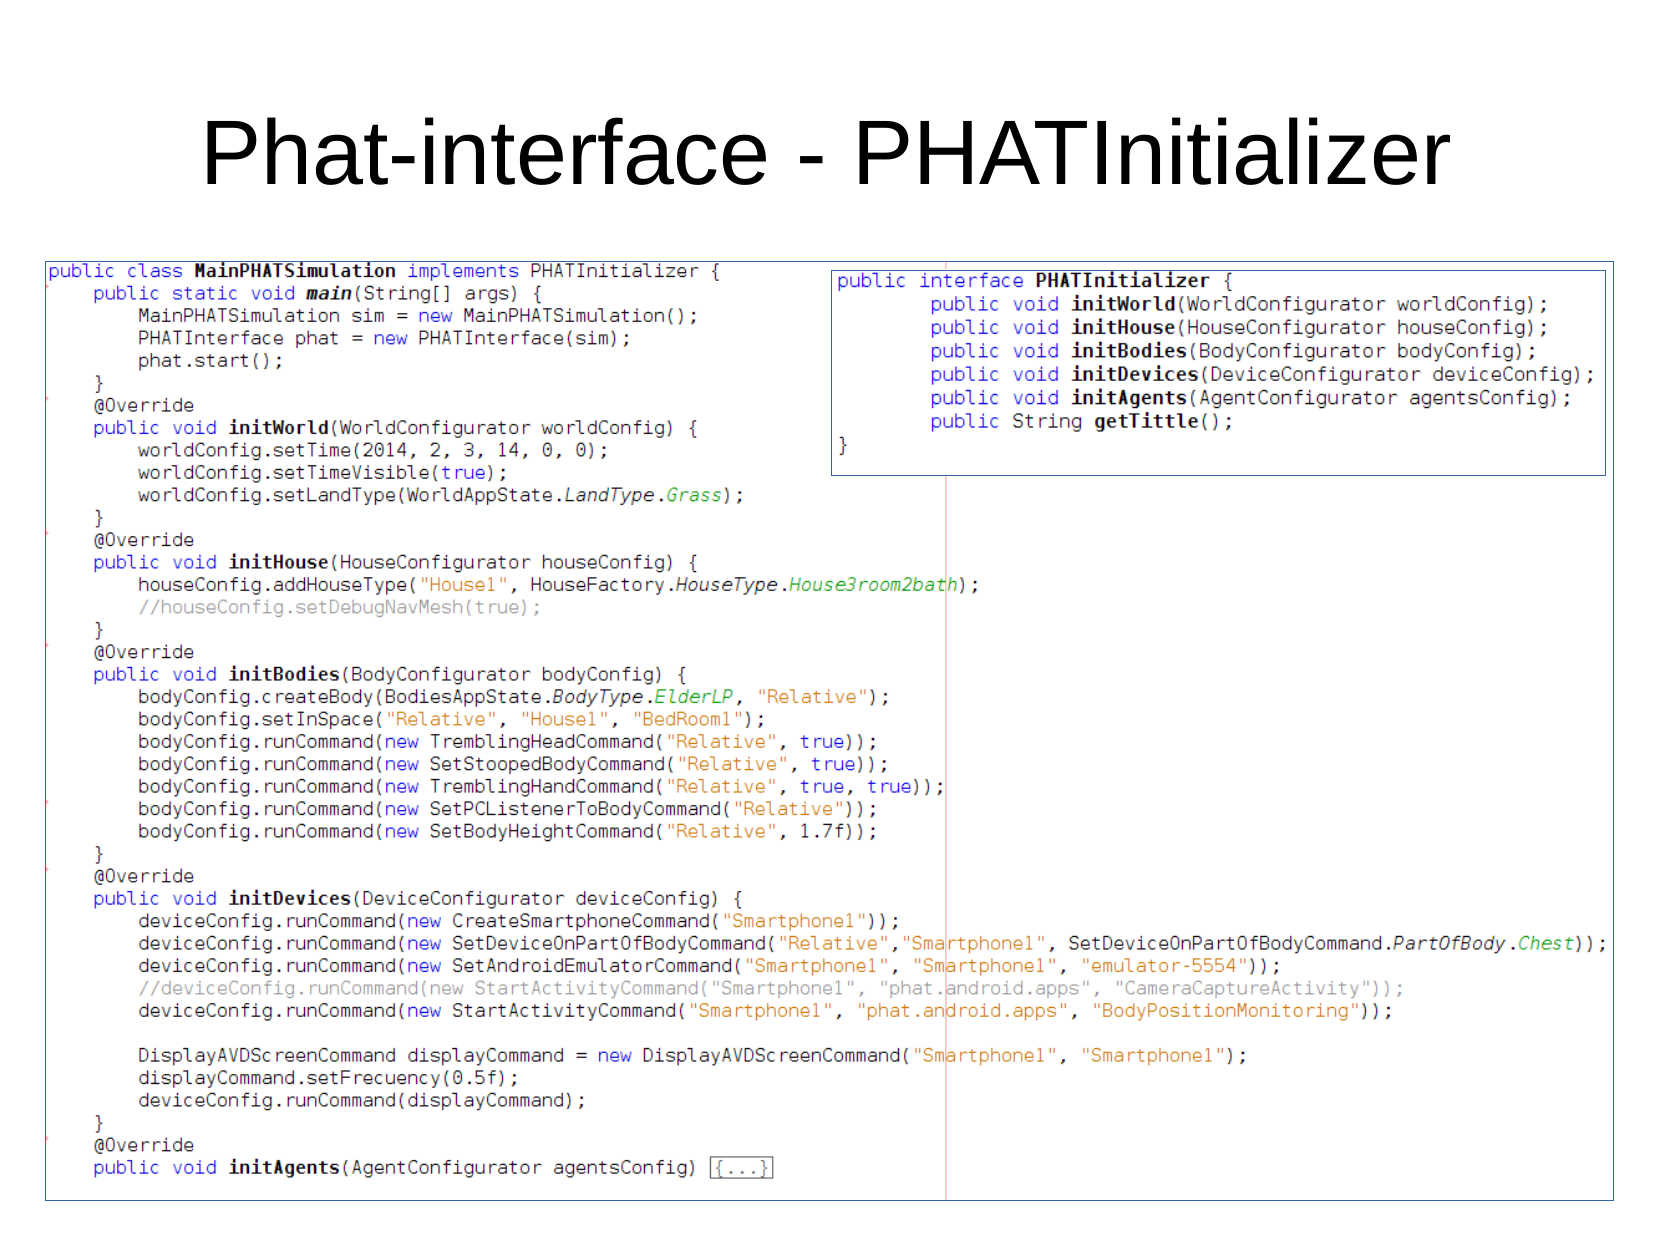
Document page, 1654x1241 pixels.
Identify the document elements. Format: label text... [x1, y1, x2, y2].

title Phat-interface - PHATInitializer [82, 49, 1571, 257]
picture [45, 261, 1614, 1201]
